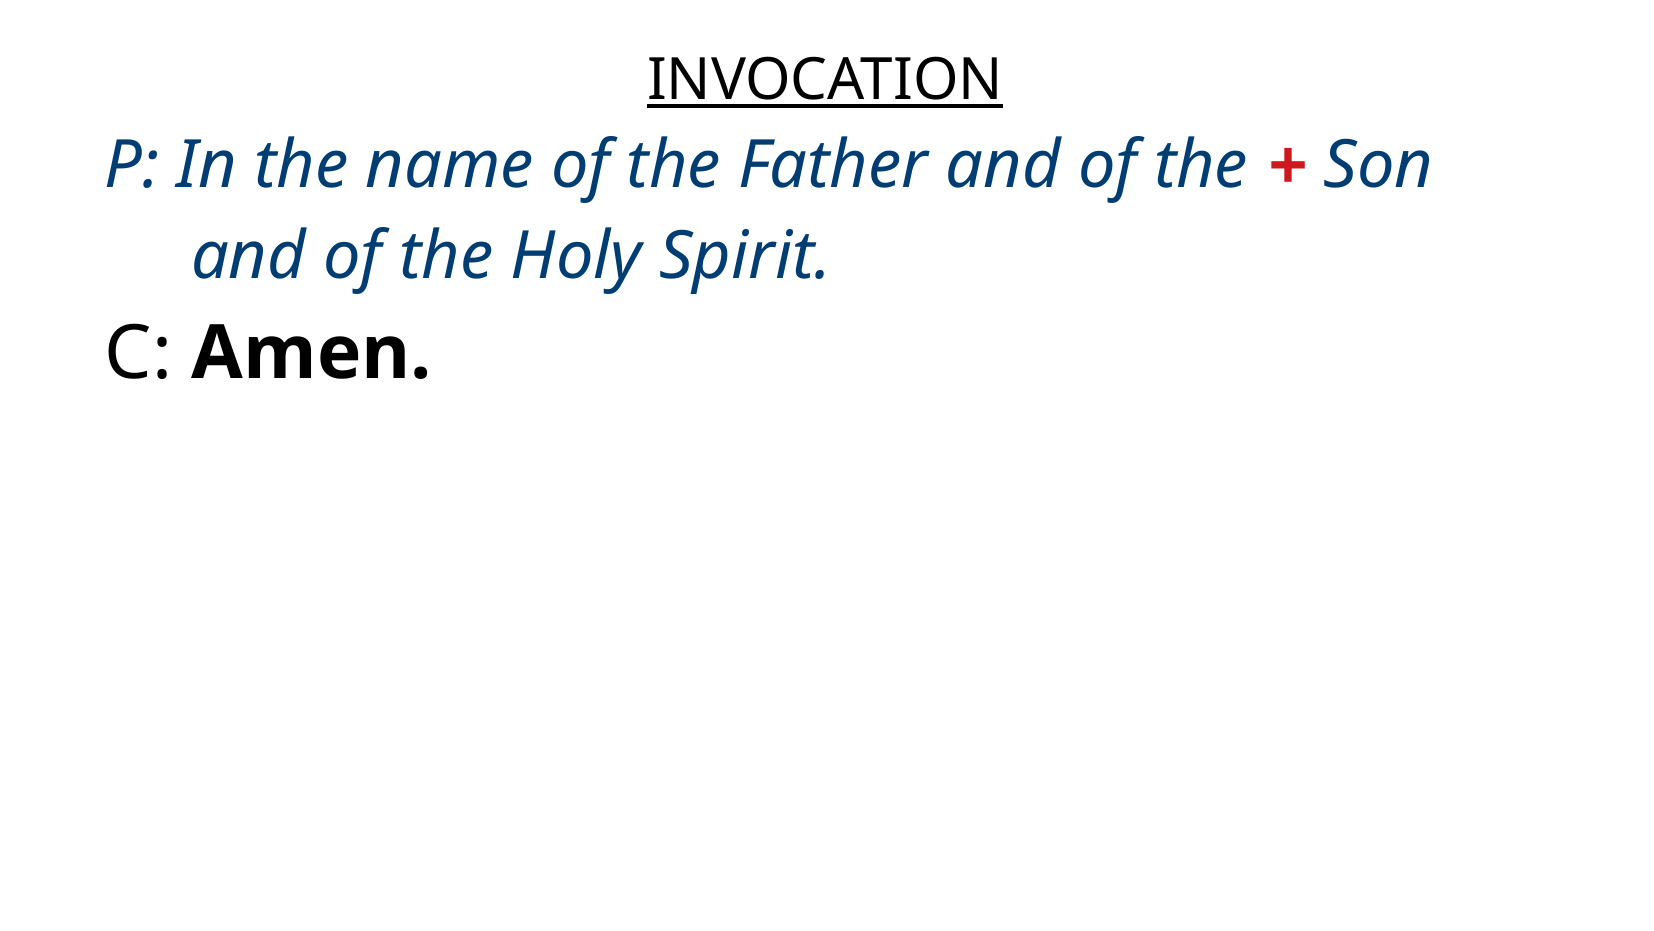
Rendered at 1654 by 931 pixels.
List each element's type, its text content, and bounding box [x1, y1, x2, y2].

text_box INVOCATION P: In the name of the Father and of the + Son and of the Holy Spirit. C: Amen. [90, 30, 1561, 451]
